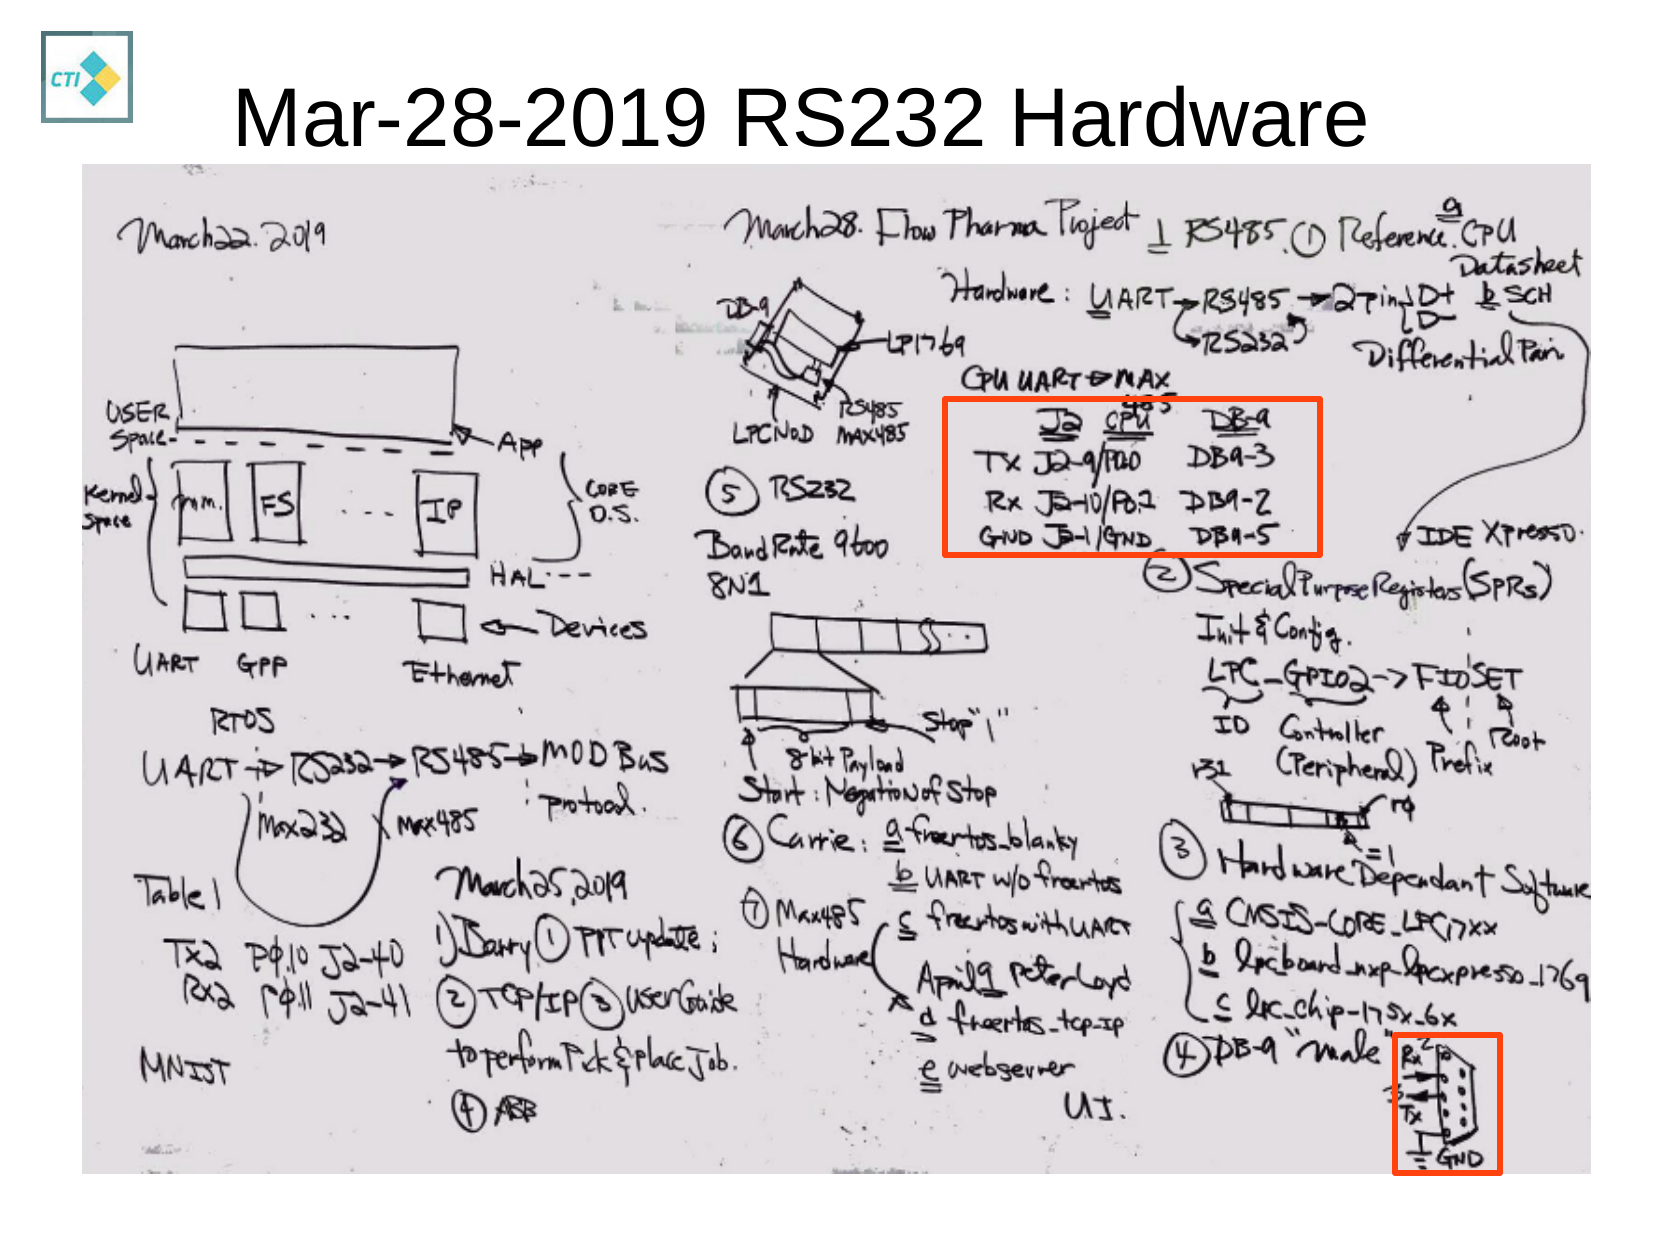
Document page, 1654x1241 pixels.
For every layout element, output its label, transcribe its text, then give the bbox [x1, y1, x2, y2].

picture [82, 164, 1591, 1174]
picture [41, 31, 133, 123]
text_box Mar-28-2019 RS232 Hardware [82, 49, 1568, 164]
picture [1398, 1038, 1497, 1170]
